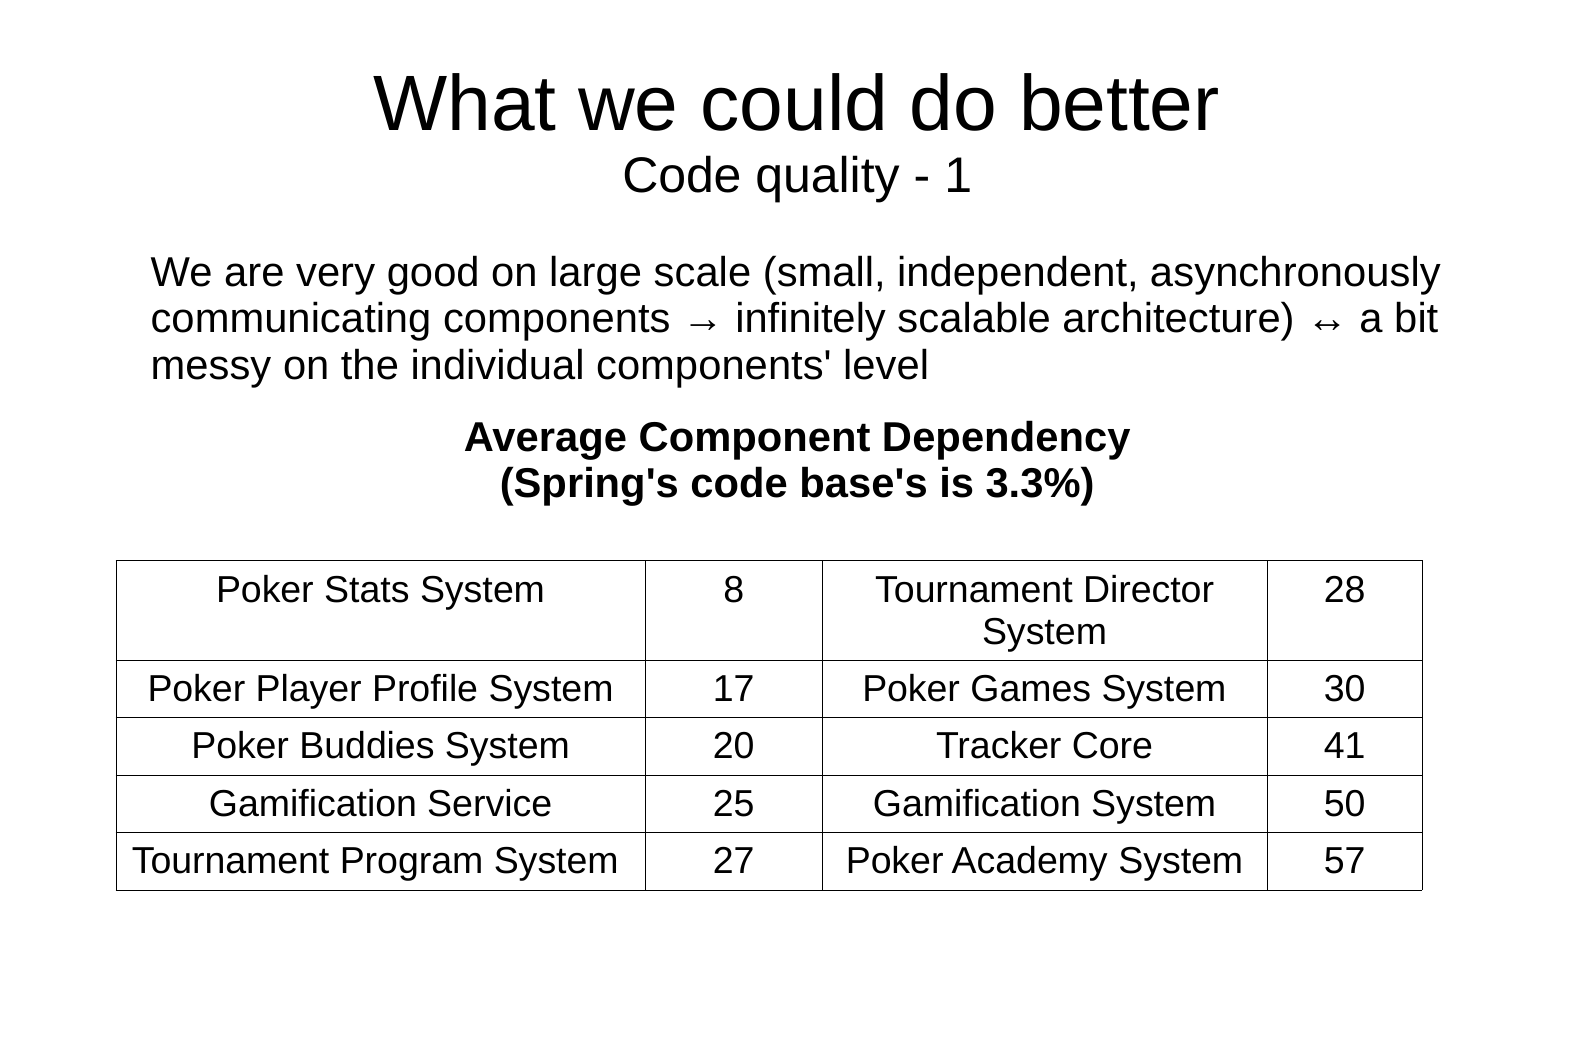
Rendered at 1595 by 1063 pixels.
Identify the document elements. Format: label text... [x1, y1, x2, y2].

title What we could do better Code quality - 1 [79, 42, 1515, 220]
table_cell 20 [646, 718, 822, 775]
table_cell 27 [646, 833, 822, 890]
table_cell Tournament Program System [117, 833, 645, 890]
table_cell 17 [646, 661, 822, 717]
table_cell Poker Games System [823, 661, 1267, 717]
table_cell 50 [1268, 776, 1422, 832]
table_cell Tracker Core [823, 718, 1267, 775]
table_cell 57 [1268, 833, 1422, 890]
table_cell Gamification System [823, 776, 1267, 832]
table_cell 30 [1268, 661, 1422, 717]
table_cell 41 [1268, 718, 1422, 775]
table_cell 25 [646, 776, 822, 832]
table_cell Poker Academy System [823, 833, 1267, 890]
list We are very good on large scale (small, independent, asynchronously communicating components → infinitely scalable architecture) ↔ a bit messy on the individual components' level Average Component Dependency (Spring's code base's is 3.3%) [79, 248, 1515, 951]
table_header Poker Stats System [117, 561, 645, 660]
table_cell Poker Buddies System [117, 718, 645, 775]
table_cell Gamification Service [117, 776, 645, 832]
table_cell Poker Player Profile System [117, 661, 645, 717]
table_header Tournament Director System [823, 561, 1267, 660]
table_header 8 [646, 561, 822, 660]
table_header 28 [1268, 561, 1422, 660]
